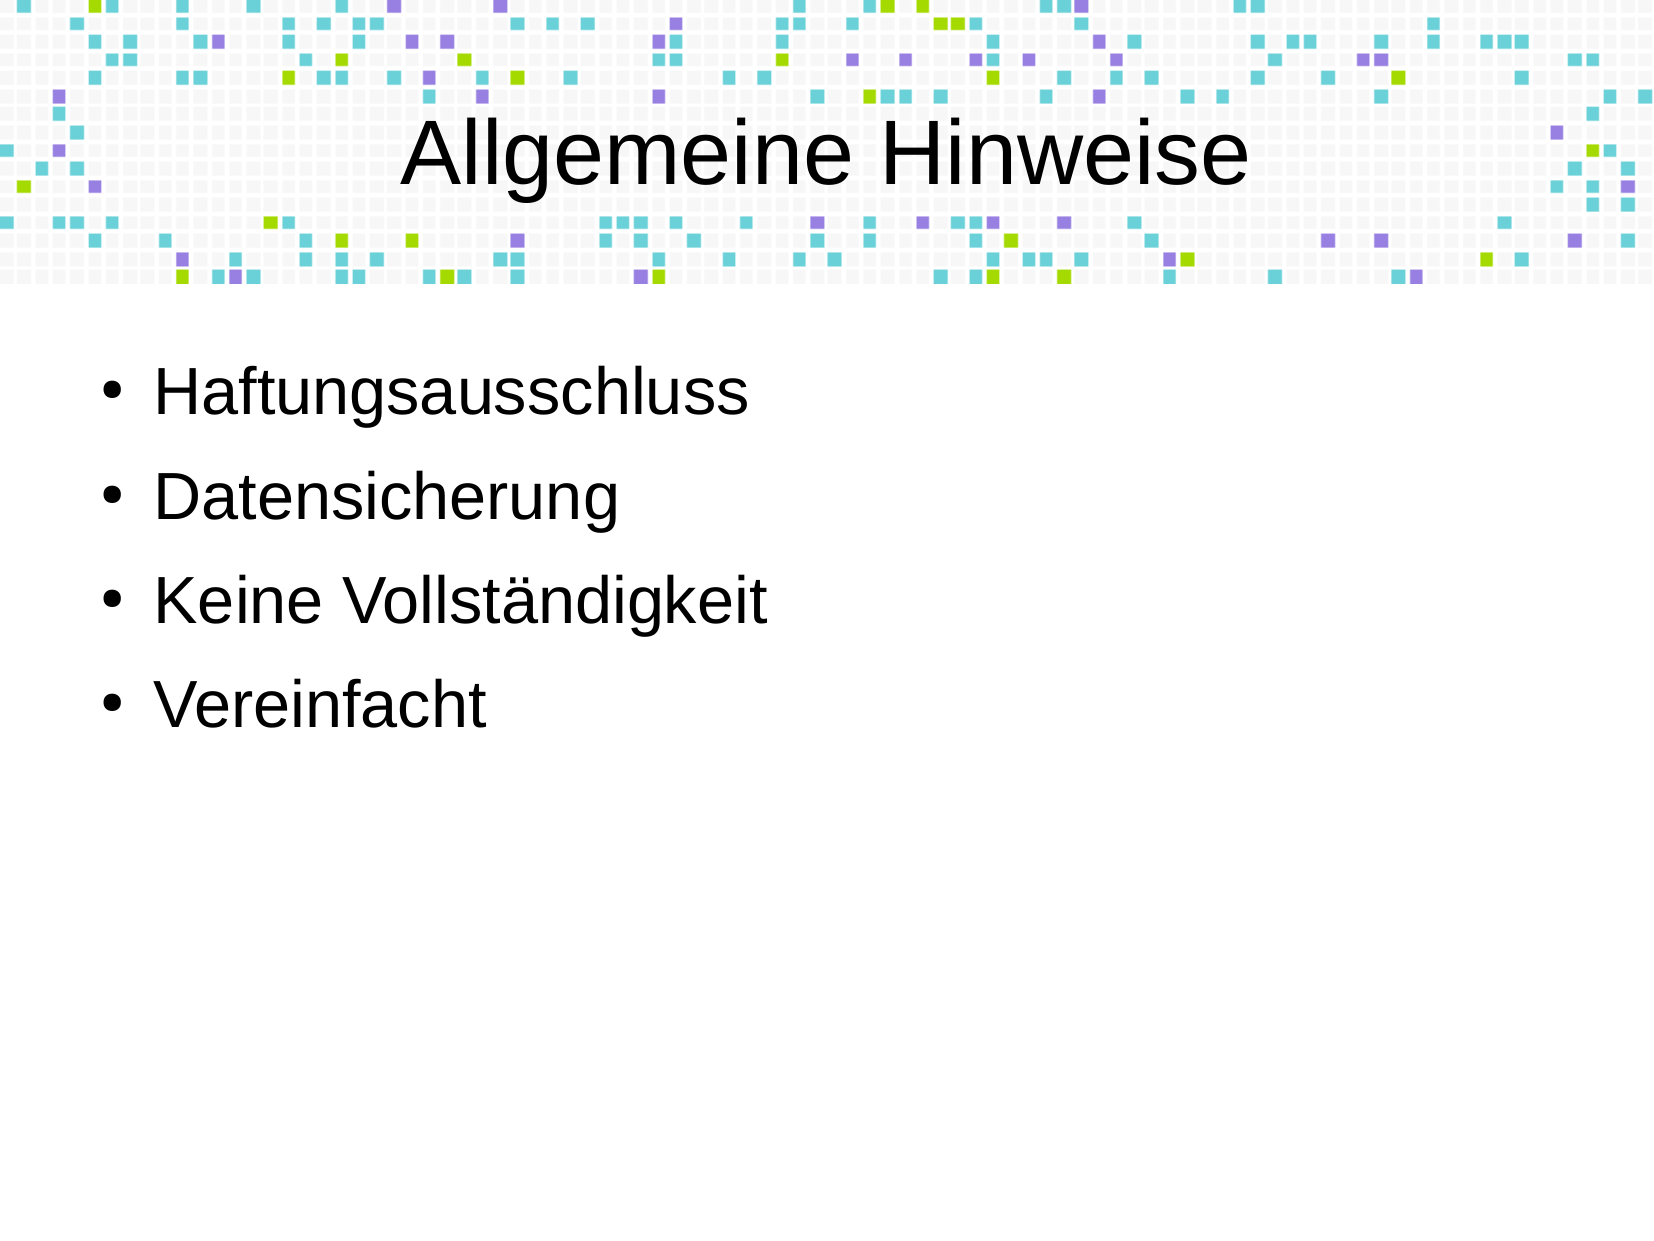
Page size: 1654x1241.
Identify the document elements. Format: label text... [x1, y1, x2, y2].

picture [0, 0, 1654, 284]
list Haftungsausschluss Datensicherung Keine Vollständigkeit Vereinfacht [82, 354, 1571, 1010]
title Allgemeine Hinweise [82, 49, 1571, 257]
